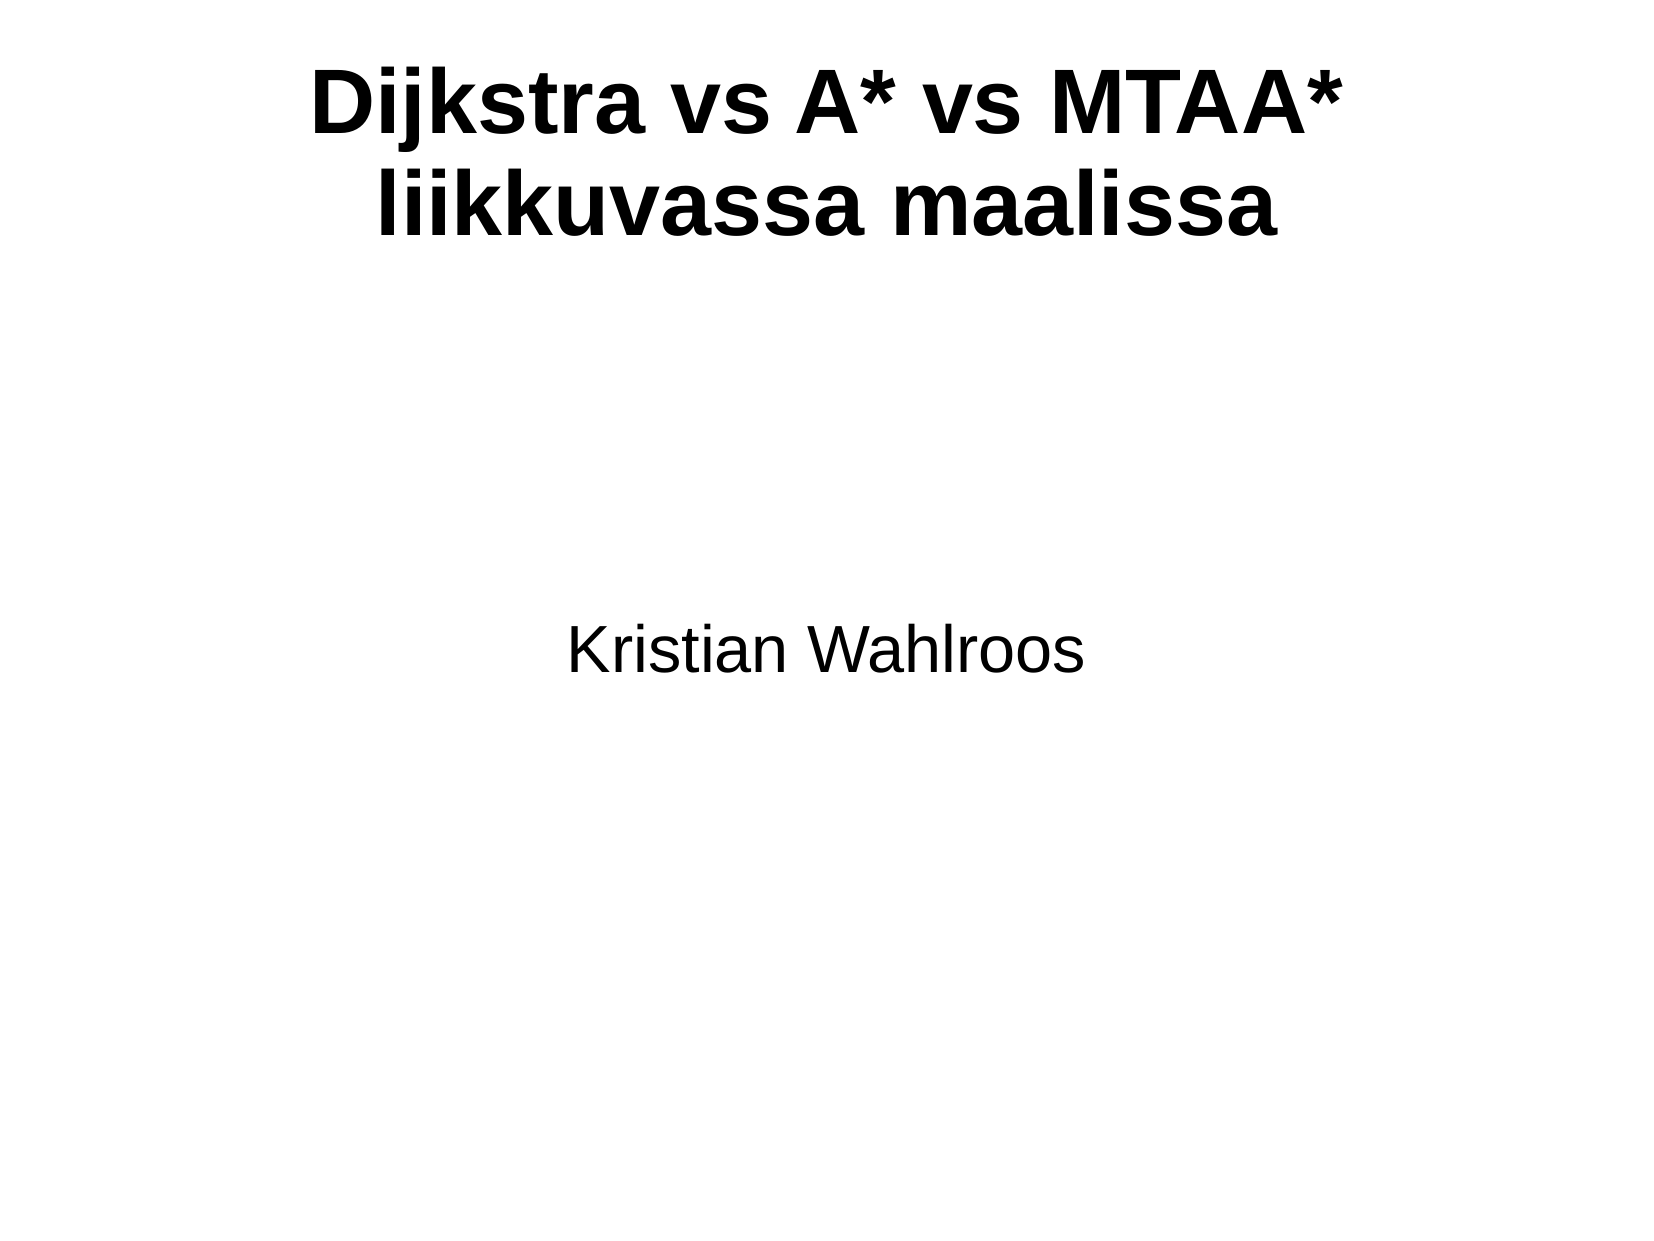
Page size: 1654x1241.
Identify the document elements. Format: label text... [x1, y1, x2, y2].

title Dijkstra vs A* vs MTAA* liikkuvassa maalissa [82, 49, 1571, 257]
subtitle Kristian Wahlroos [82, 290, 1571, 1010]
